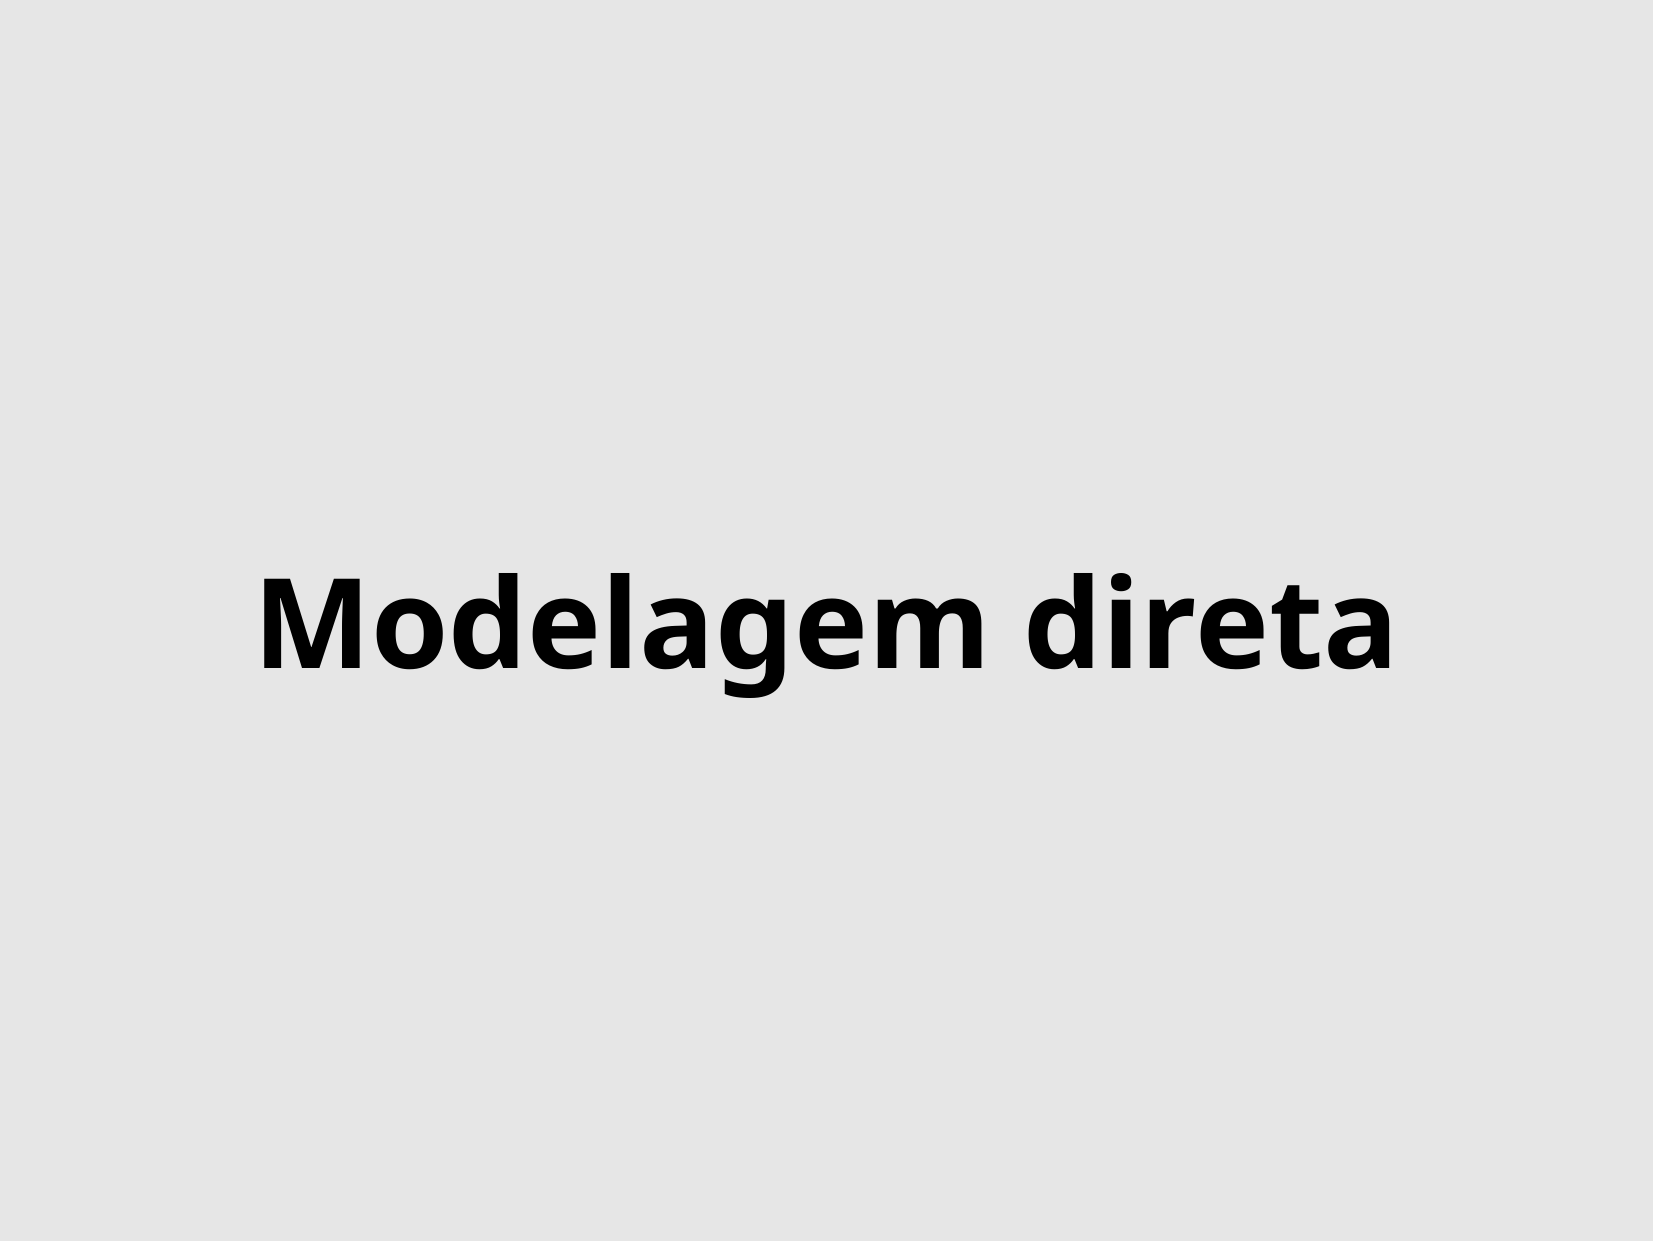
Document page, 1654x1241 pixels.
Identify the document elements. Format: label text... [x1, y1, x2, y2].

title Modelagem direta [82, 516, 1571, 724]
